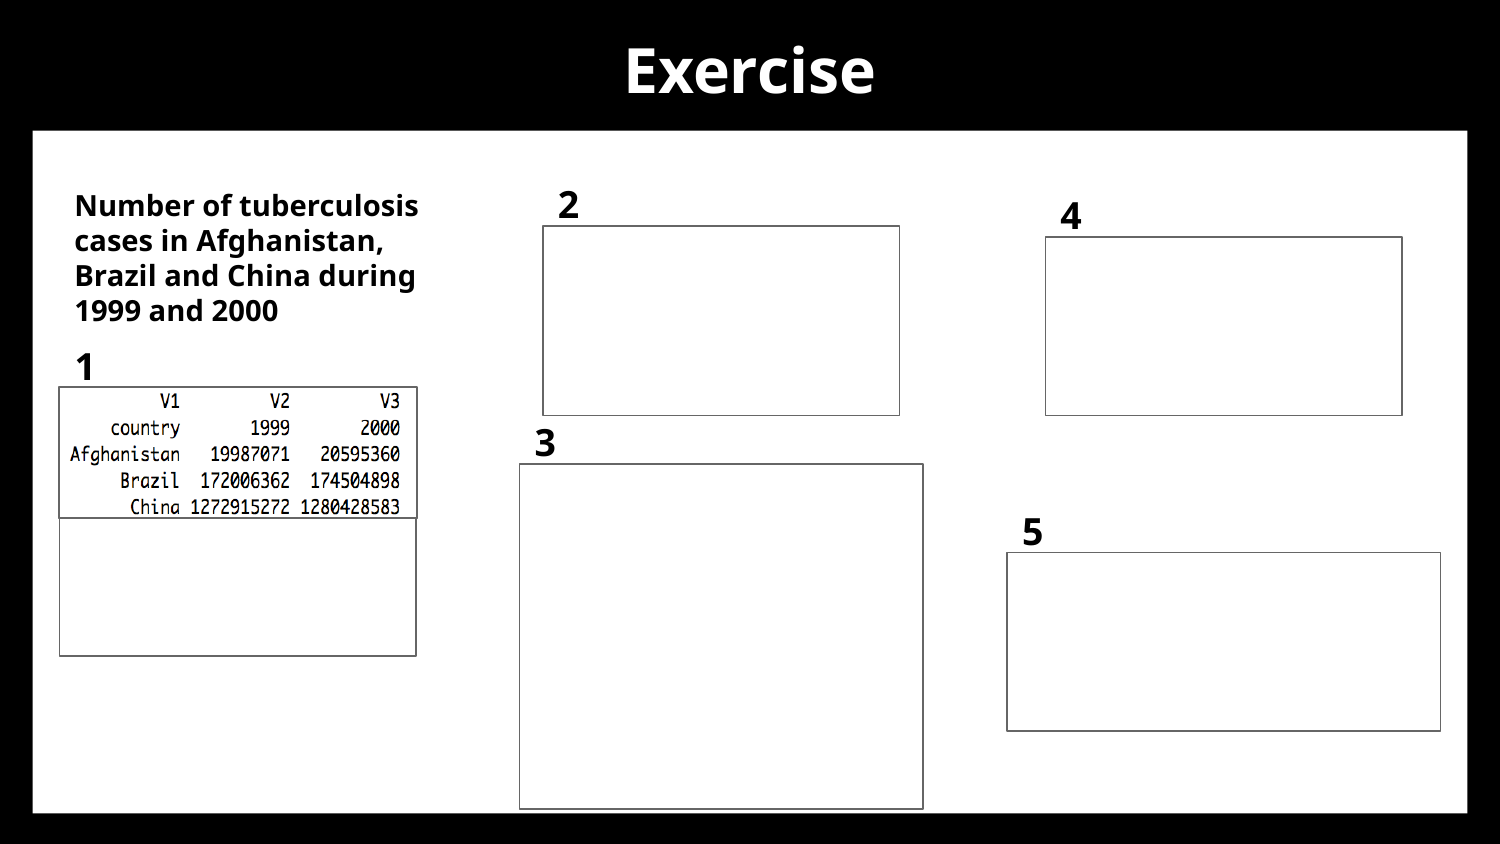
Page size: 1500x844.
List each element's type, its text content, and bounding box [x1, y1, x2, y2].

text_box 2 [542, 180, 900, 226]
text_box 4 [1045, 191, 1403, 237]
text_box Exercise [32, 21, 1468, 116]
text_box 3 [519, 418, 923, 464]
text_box 1 [59, 347, 417, 388]
text_box Number of tuberculosis cases in Afghanistan, Brazil and China during 1999 and 2000 [59, 167, 463, 347]
text_box 5 [1007, 507, 1441, 553]
picture [59, 388, 417, 517]
